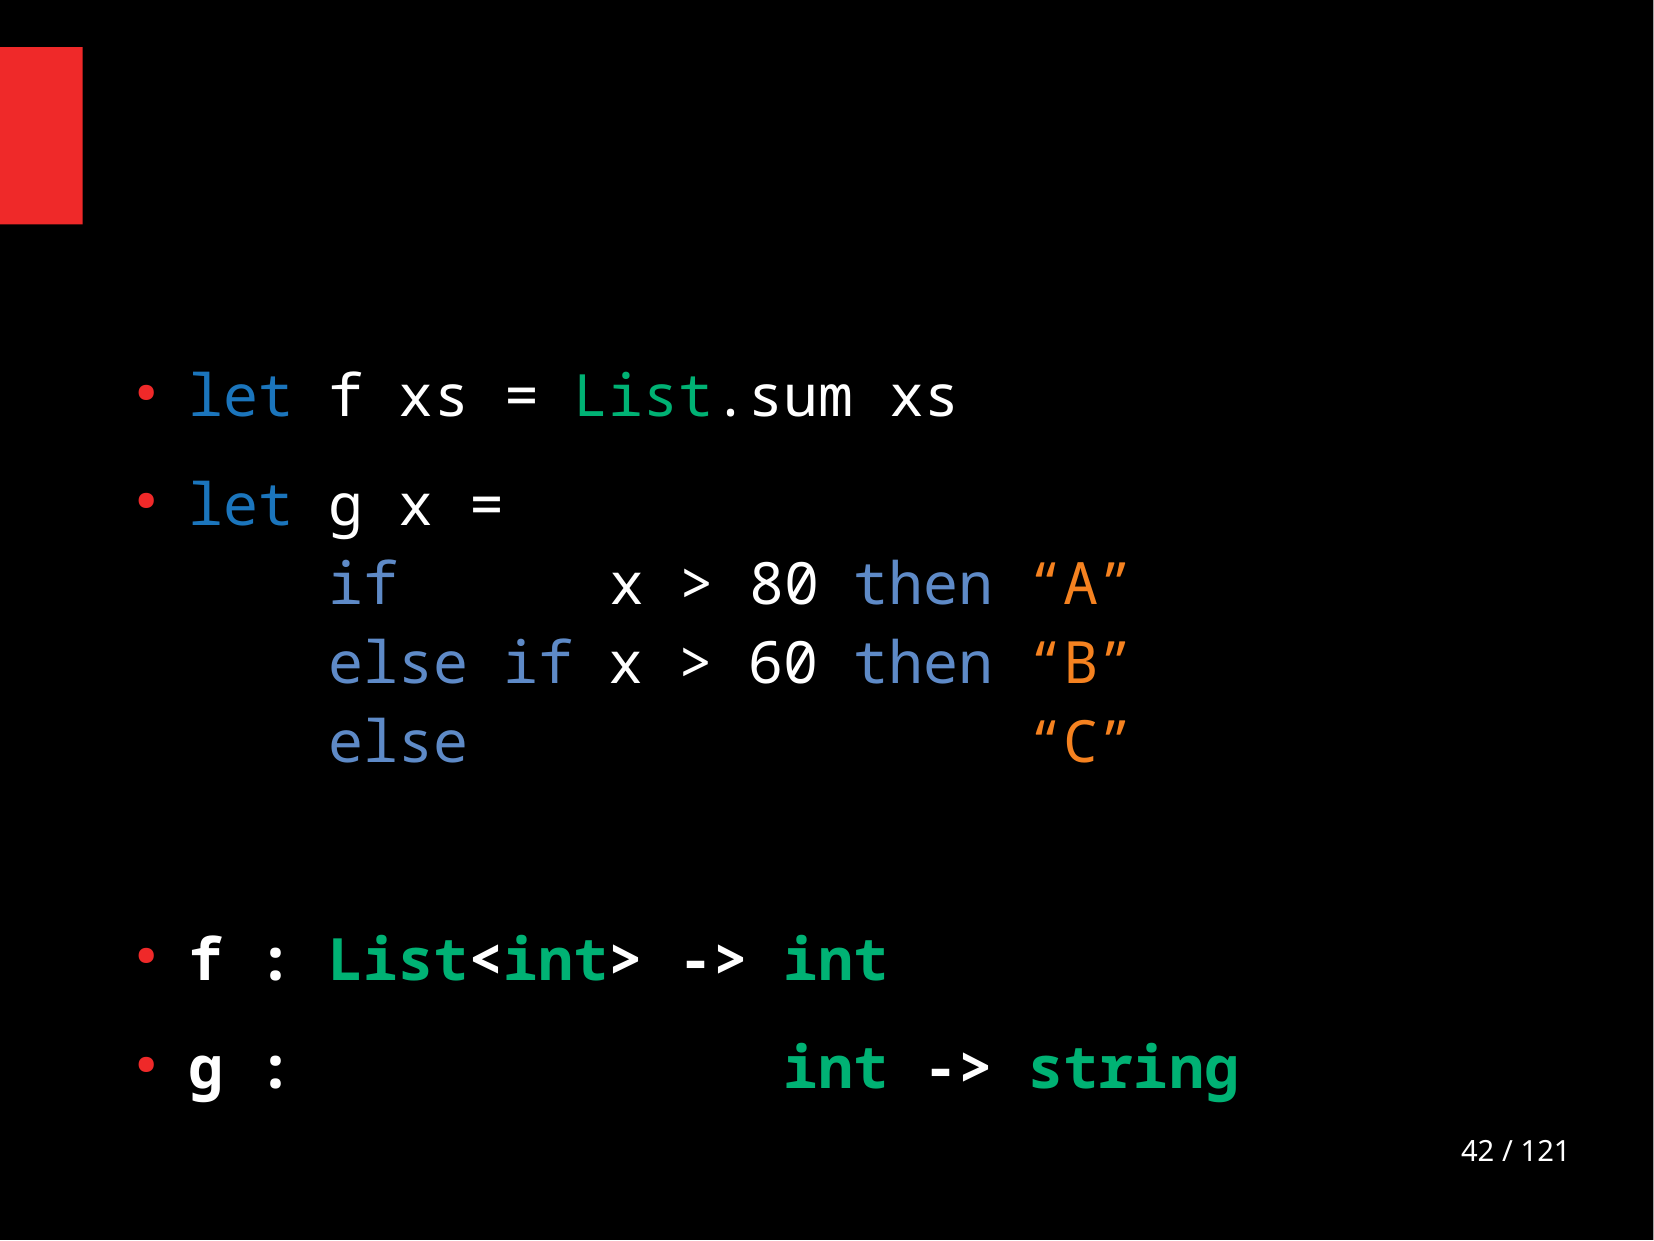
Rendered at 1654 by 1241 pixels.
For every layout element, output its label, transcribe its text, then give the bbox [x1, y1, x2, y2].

list let f xs = List.sum xs let g x = if x > 80 then “A” else if x > 60 then “B” else “C” f : List<int> -> int g : int -> string [118, 354, 1536, 1074]
